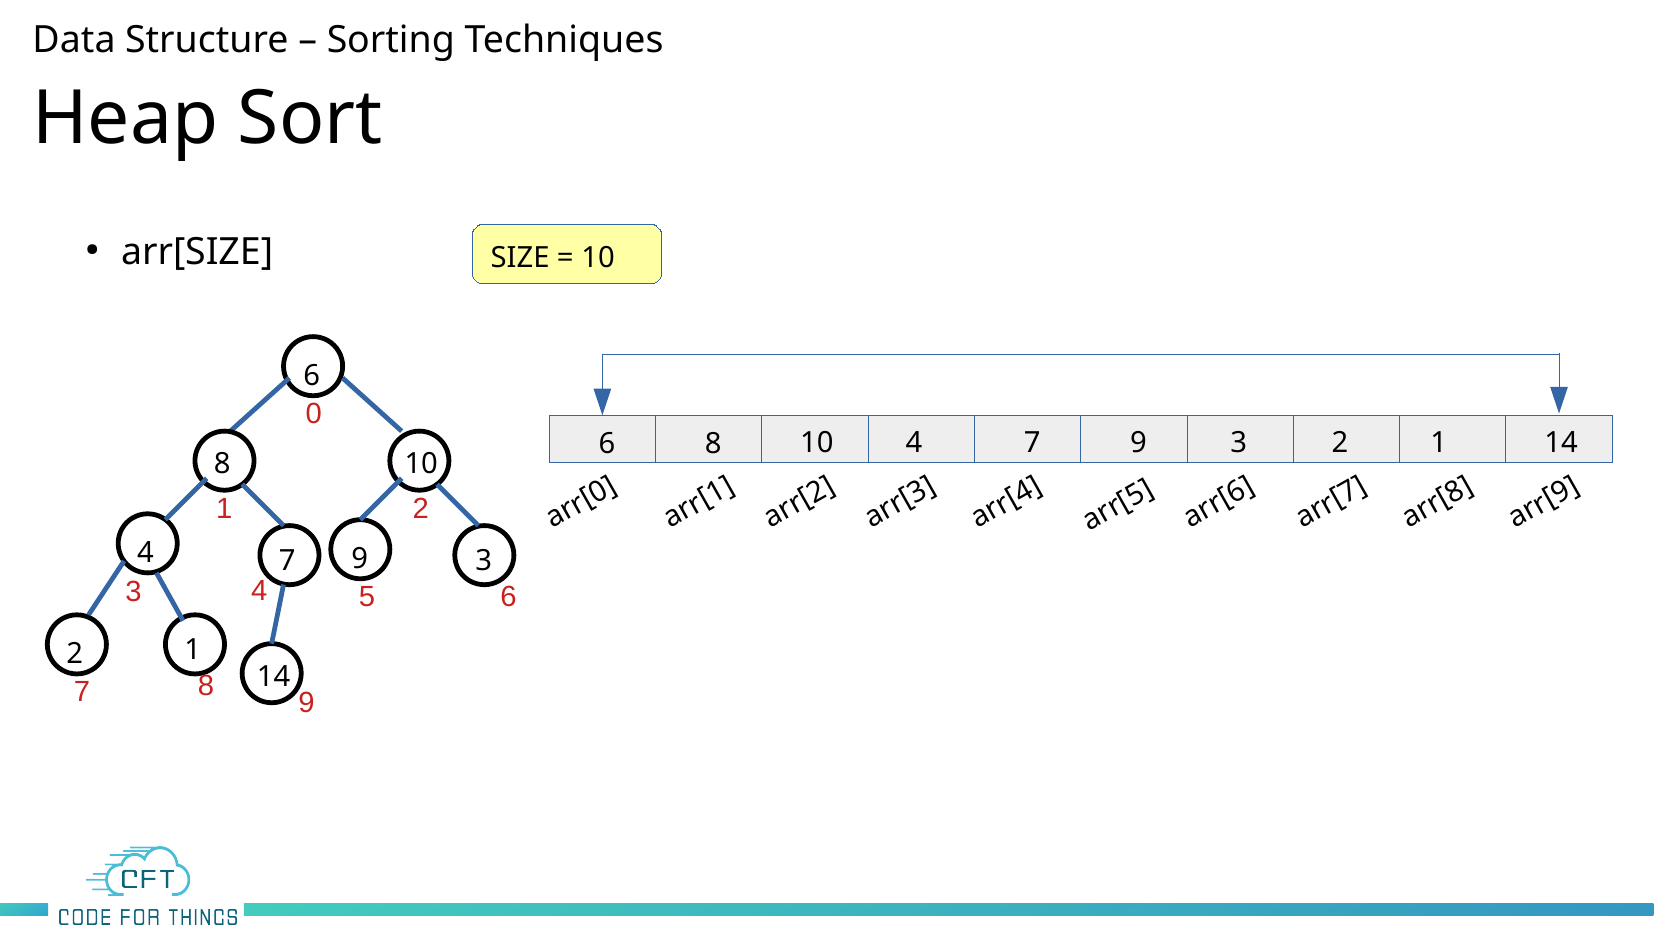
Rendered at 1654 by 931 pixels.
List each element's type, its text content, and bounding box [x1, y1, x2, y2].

text_box [259, 540, 264, 566]
text_box 4 [122, 523, 171, 573]
text_box 8 [199, 435, 266, 485]
text_box [165, 630, 169, 659]
text_box [218, 625, 225, 661]
text_box 4 [236, 566, 283, 615]
text_box 8 [690, 415, 757, 465]
text_box [283, 581, 304, 585]
text_box 8 [183, 661, 229, 710]
text_box 7 [1009, 413, 1058, 463]
text_box 4 [890, 413, 958, 463]
picture [59, 846, 237, 925]
text_box arr[5] [1058, 442, 1199, 558]
text_box arr[3] [839, 450, 981, 554]
text_box 7 [59, 667, 105, 716]
text_box [1164, 415, 1215, 463]
text_box [209, 431, 240, 435]
text_box 5 [343, 572, 390, 621]
text_box [404, 431, 435, 435]
text_box 0 [290, 389, 337, 437]
text_box arr[1] [637, 451, 774, 554]
text_box [853, 415, 890, 463]
text_box [1597, 415, 1613, 463]
text_box [1264, 415, 1316, 463]
text_box 3 [460, 531, 509, 581]
text_box [171, 525, 178, 562]
text_box 14 [242, 647, 309, 697]
title Data Structure – Sorting Techniques Heap Sort [32, 12, 1184, 166]
text_box 2 [1316, 413, 1384, 463]
text_box [1058, 415, 1115, 463]
text_box arr[8] [1380, 438, 1515, 554]
text_box [656, 415, 690, 463]
text_box 3 [110, 567, 157, 616]
text_box 3 [1215, 413, 1264, 463]
text_box [184, 614, 212, 620]
text_box [1384, 415, 1415, 463]
text_box arr[SIZE] [70, 217, 315, 284]
text_box 14 [1529, 413, 1597, 463]
text_box 6 [583, 415, 656, 499]
text_box [509, 538, 514, 572]
text_box [258, 643, 286, 647]
text_box [454, 538, 460, 572]
text_box 3 [110, 567, 116, 576]
text_box 6 [485, 572, 532, 621]
text_box 1 [1415, 413, 1483, 463]
text_box [55, 614, 99, 624]
text_box 2 [397, 484, 444, 532]
text_box [472, 224, 662, 284]
text_box [194, 445, 199, 476]
text_box 9 [336, 529, 385, 579]
text_box [272, 525, 307, 531]
text_box arr[9] [1482, 442, 1625, 554]
text_box [47, 630, 51, 659]
text_box [254, 697, 283, 703]
text_box arr[0] [520, 466, 642, 554]
text_box 9 [1115, 413, 1164, 463]
text_box 9 [283, 679, 330, 727]
text_box arr[7] [1272, 441, 1412, 554]
text_box [291, 336, 335, 346]
text_box 1 [201, 484, 248, 532]
text_box [470, 581, 485, 585]
text_box [467, 525, 502, 531]
text_box 10 [389, 435, 457, 485]
text_box [958, 415, 1009, 463]
text_box [313, 537, 320, 574]
text_box [1483, 415, 1529, 463]
text_box arr[4] [949, 439, 1087, 554]
text_box [338, 519, 382, 529]
text_box 10 [785, 413, 853, 463]
text_box arr[2] [738, 443, 875, 554]
text_box SIZE = 10 [475, 228, 656, 278]
text_box [385, 533, 390, 566]
text_box [118, 528, 122, 558]
text_box 1 [169, 620, 218, 670]
text_box [100, 626, 107, 663]
text_box arr[6] [1164, 438, 1300, 554]
text_box [330, 532, 336, 566]
text_box 6 [281, 346, 343, 396]
text_box [757, 415, 785, 463]
text_box 2 [51, 624, 100, 674]
text_box [126, 513, 170, 523]
text_box [549, 415, 583, 463]
text_box 7 [264, 531, 313, 581]
